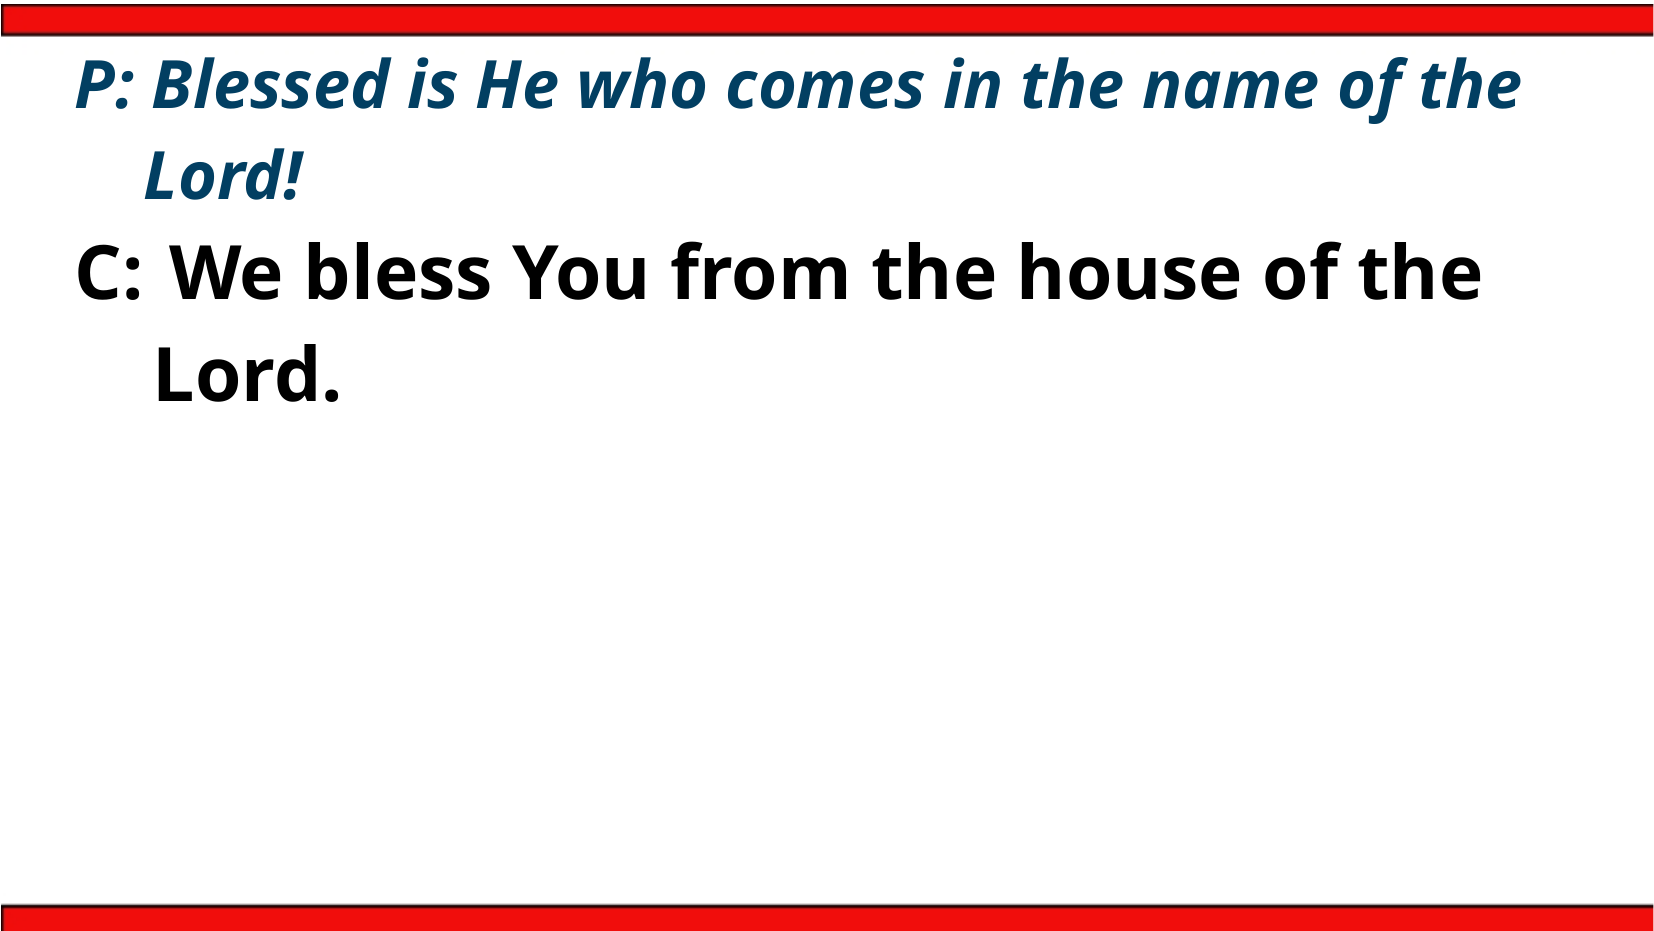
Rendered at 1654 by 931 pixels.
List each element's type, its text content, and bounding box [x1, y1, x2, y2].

text_box P: Blessed is He who comes in the name of the Lord! C: We bless You from the house of the Lord. [60, 30, 1591, 422]
picture [1, 4, 1654, 931]
